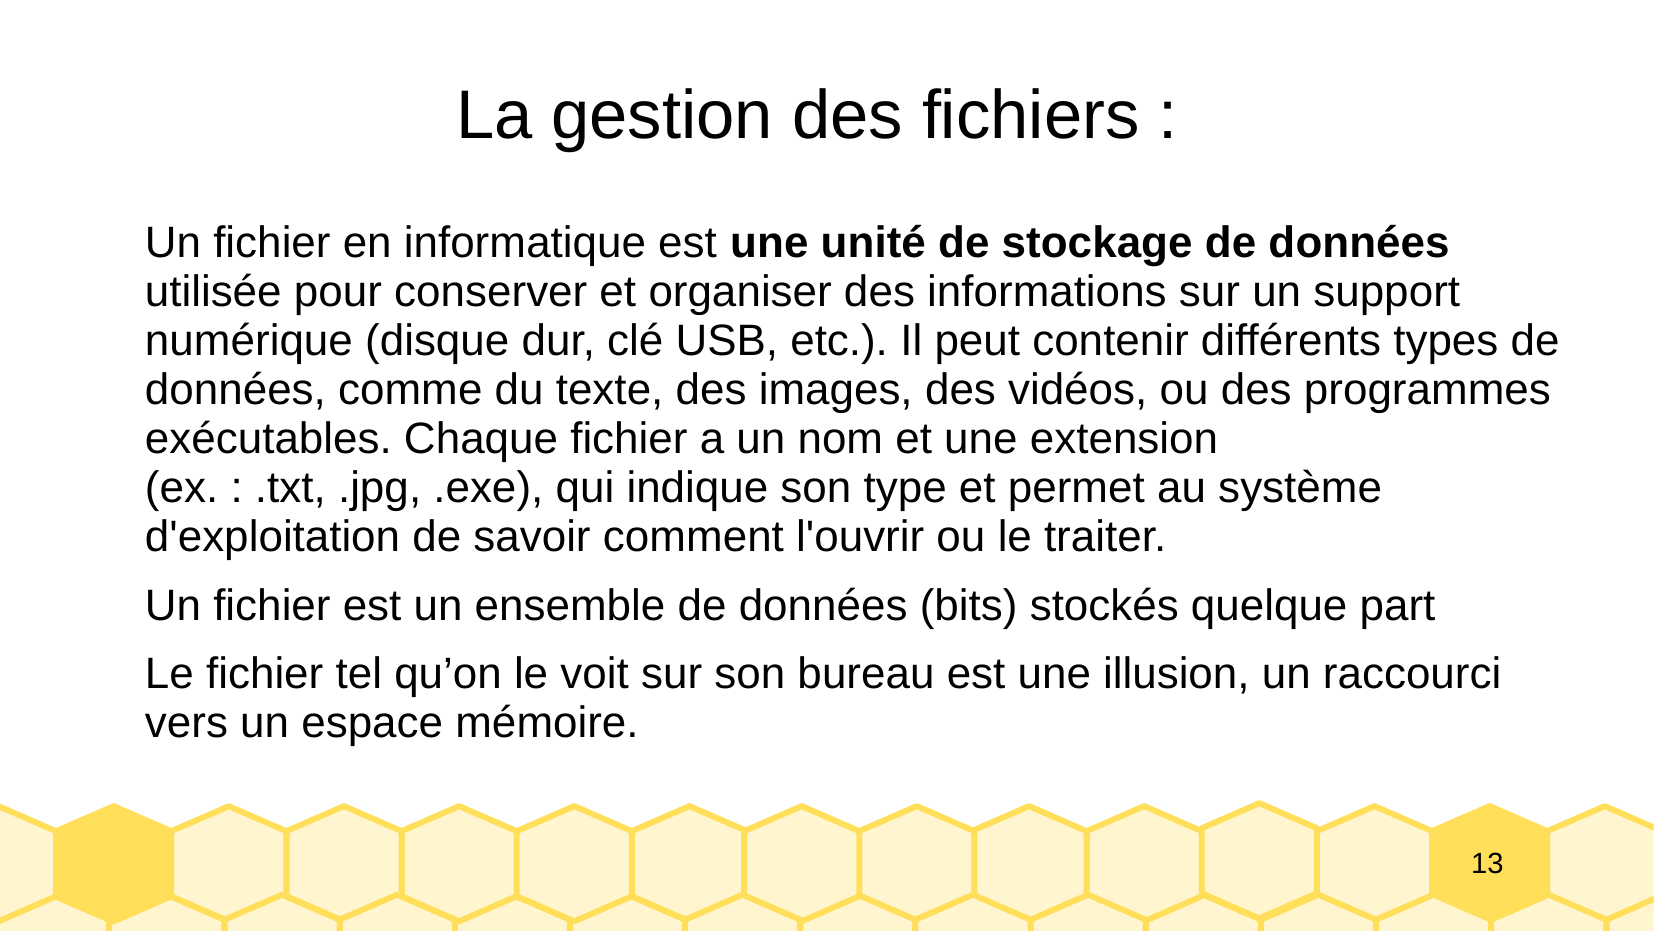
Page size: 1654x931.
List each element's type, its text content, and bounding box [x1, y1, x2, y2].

title La gestion des fichiers : [82, 37, 1571, 193]
list Un fichier en informatique est une unité de stockage de données utilisée pour conserver et organiser des informations sur un support numérique (disque dur, clé USB, etc.). Il peut contenir différents types de données, comme du texte, des images, des vidéos, ou des programmes exécutables. Chaque fichier a un nom et une extension (ex. : .txt, .jpg, .exe), qui indique son type et permet au système d'exploitation de savoir comment l'ouvrir ou le traiter. Un fichier est un ensemble de données (bits) stockés quelque part Le fichier tel qu’on le voit sur son bureau est une illusion, un raccourci vers un espace mémoire. [82, 217, 1571, 758]
